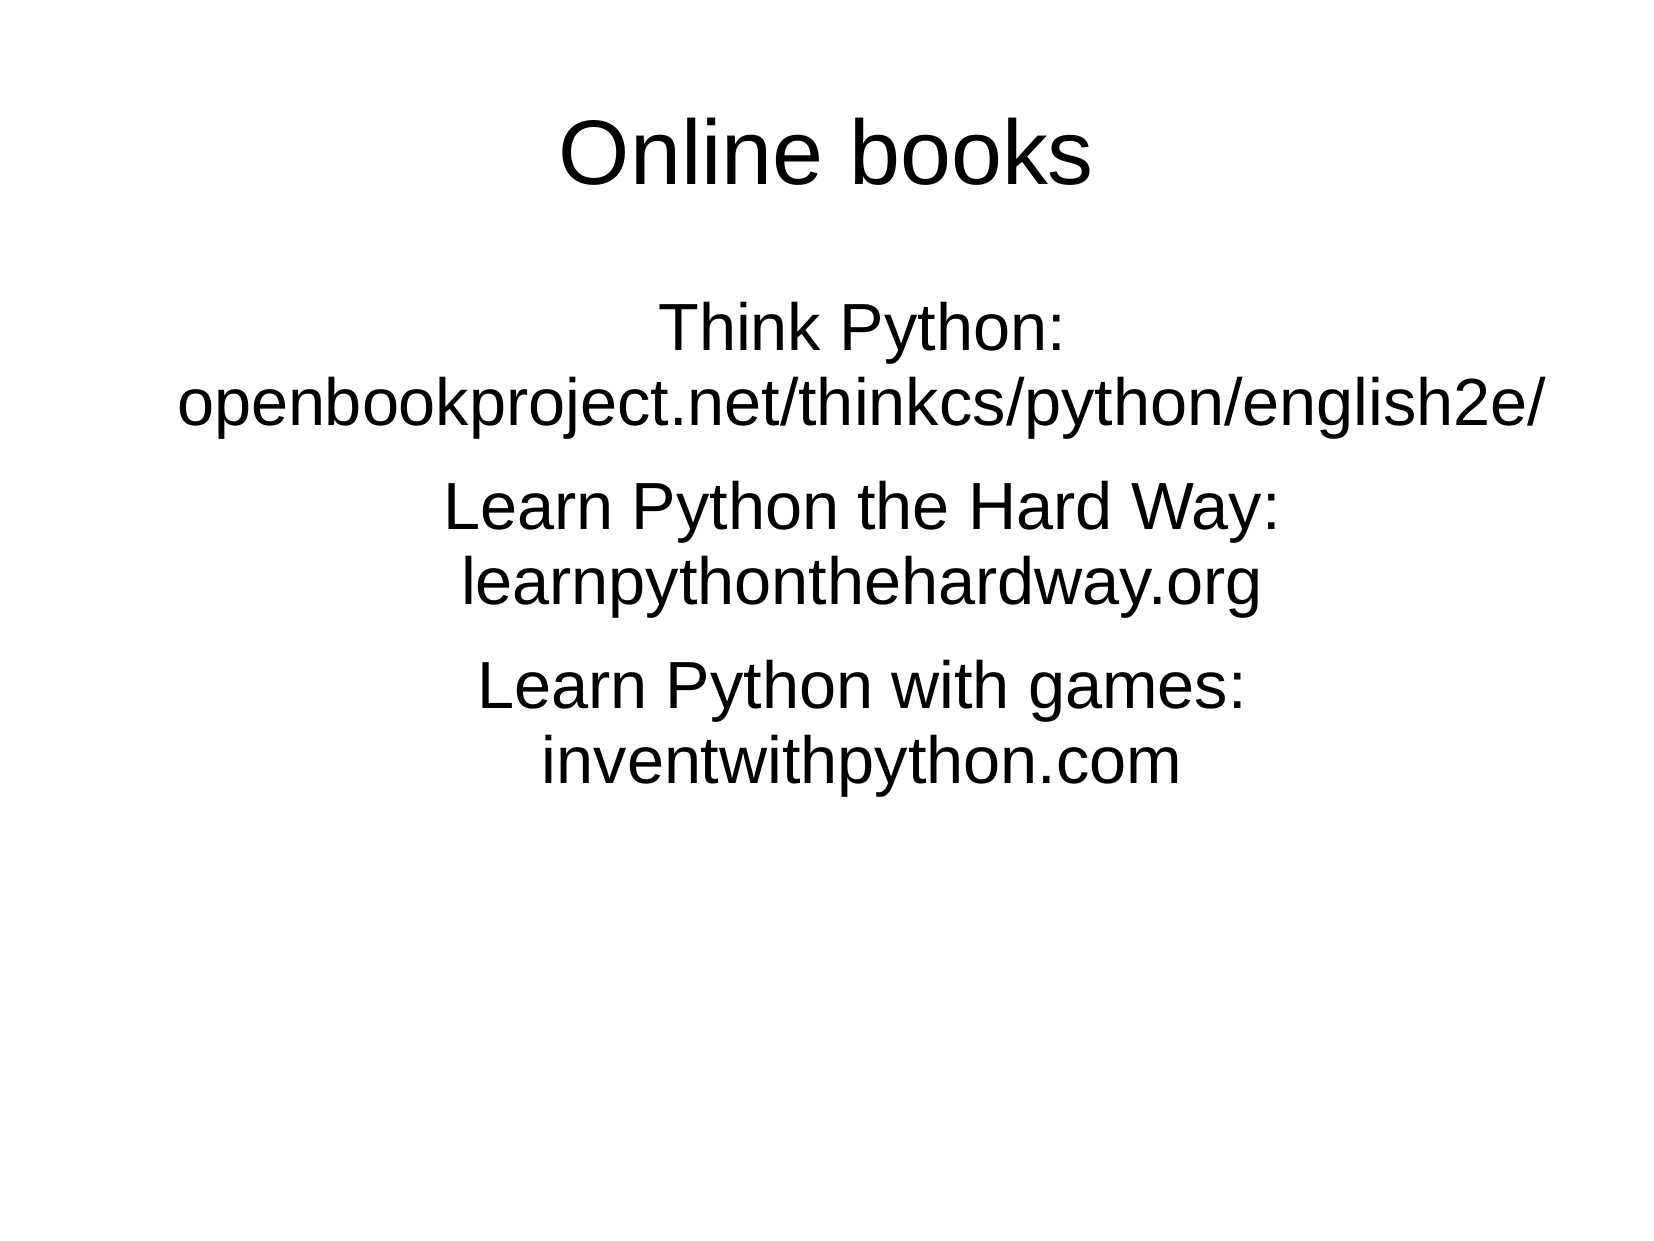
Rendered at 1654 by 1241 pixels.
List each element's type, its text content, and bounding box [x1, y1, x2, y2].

title Online books [82, 49, 1571, 257]
list Think Python: openbookproject.net/thinkcs/python/english2e/ Learn Python the Hard Way: learnpythonthehardway.org Learn Python with games: inventwithpython.com [99, 290, 1555, 1010]
